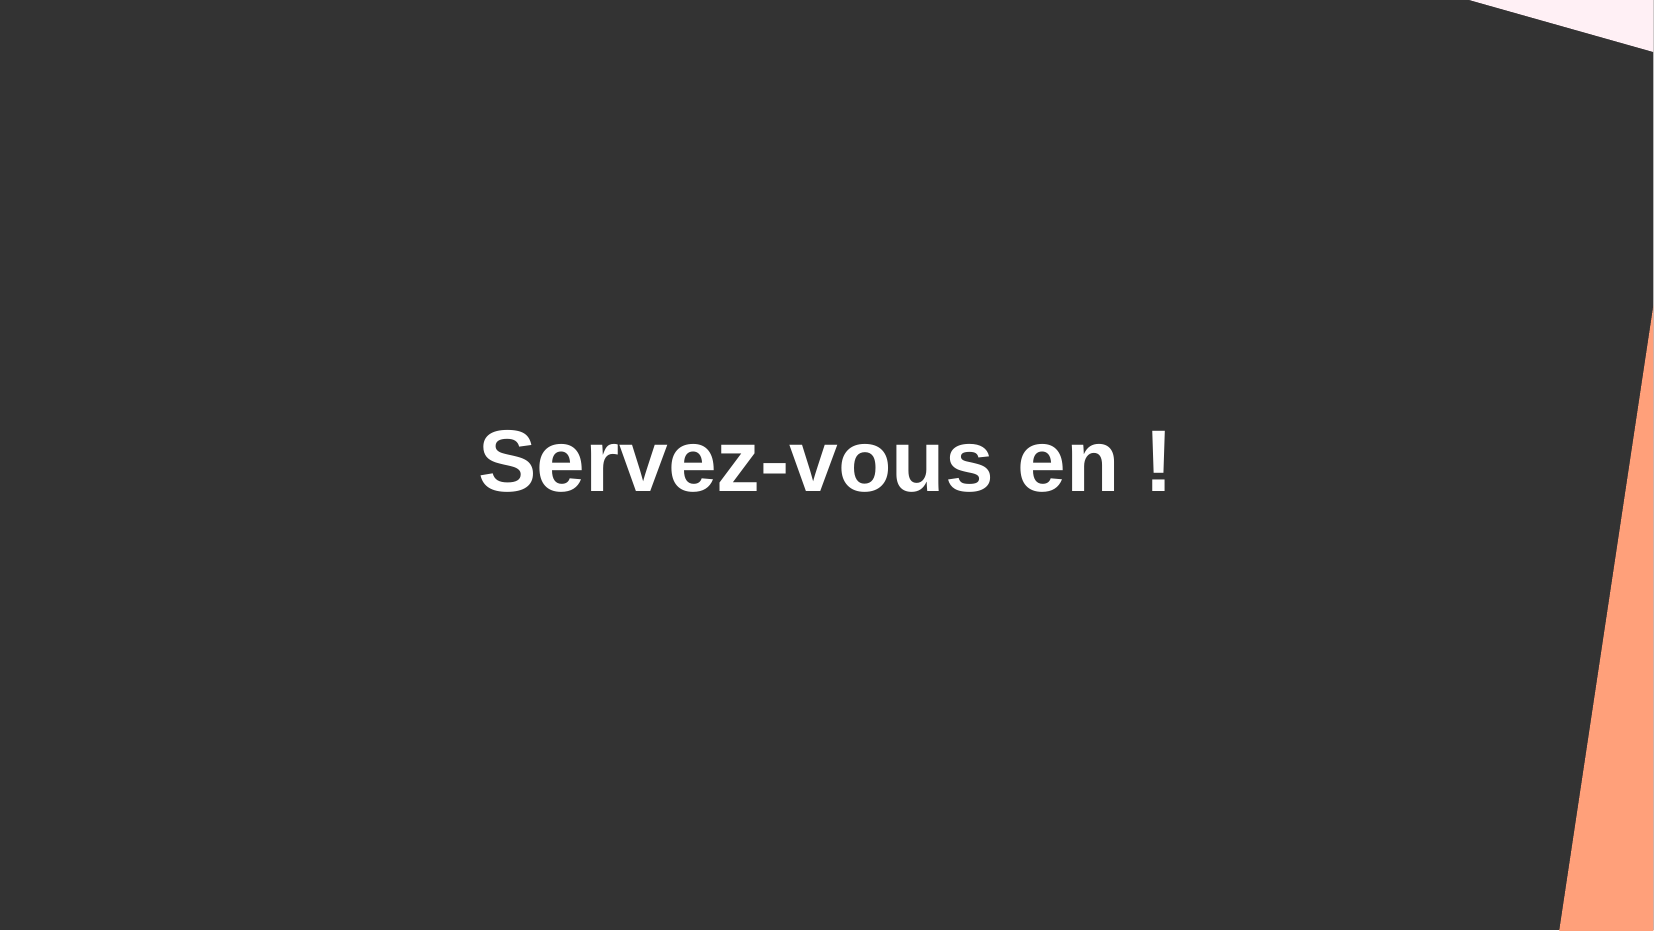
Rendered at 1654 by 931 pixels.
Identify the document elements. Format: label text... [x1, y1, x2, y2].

text_box [1469, 0, 1654, 53]
title Servez-vous en ! [31, 412, 1622, 518]
text_box [1559, 301, 1654, 931]
